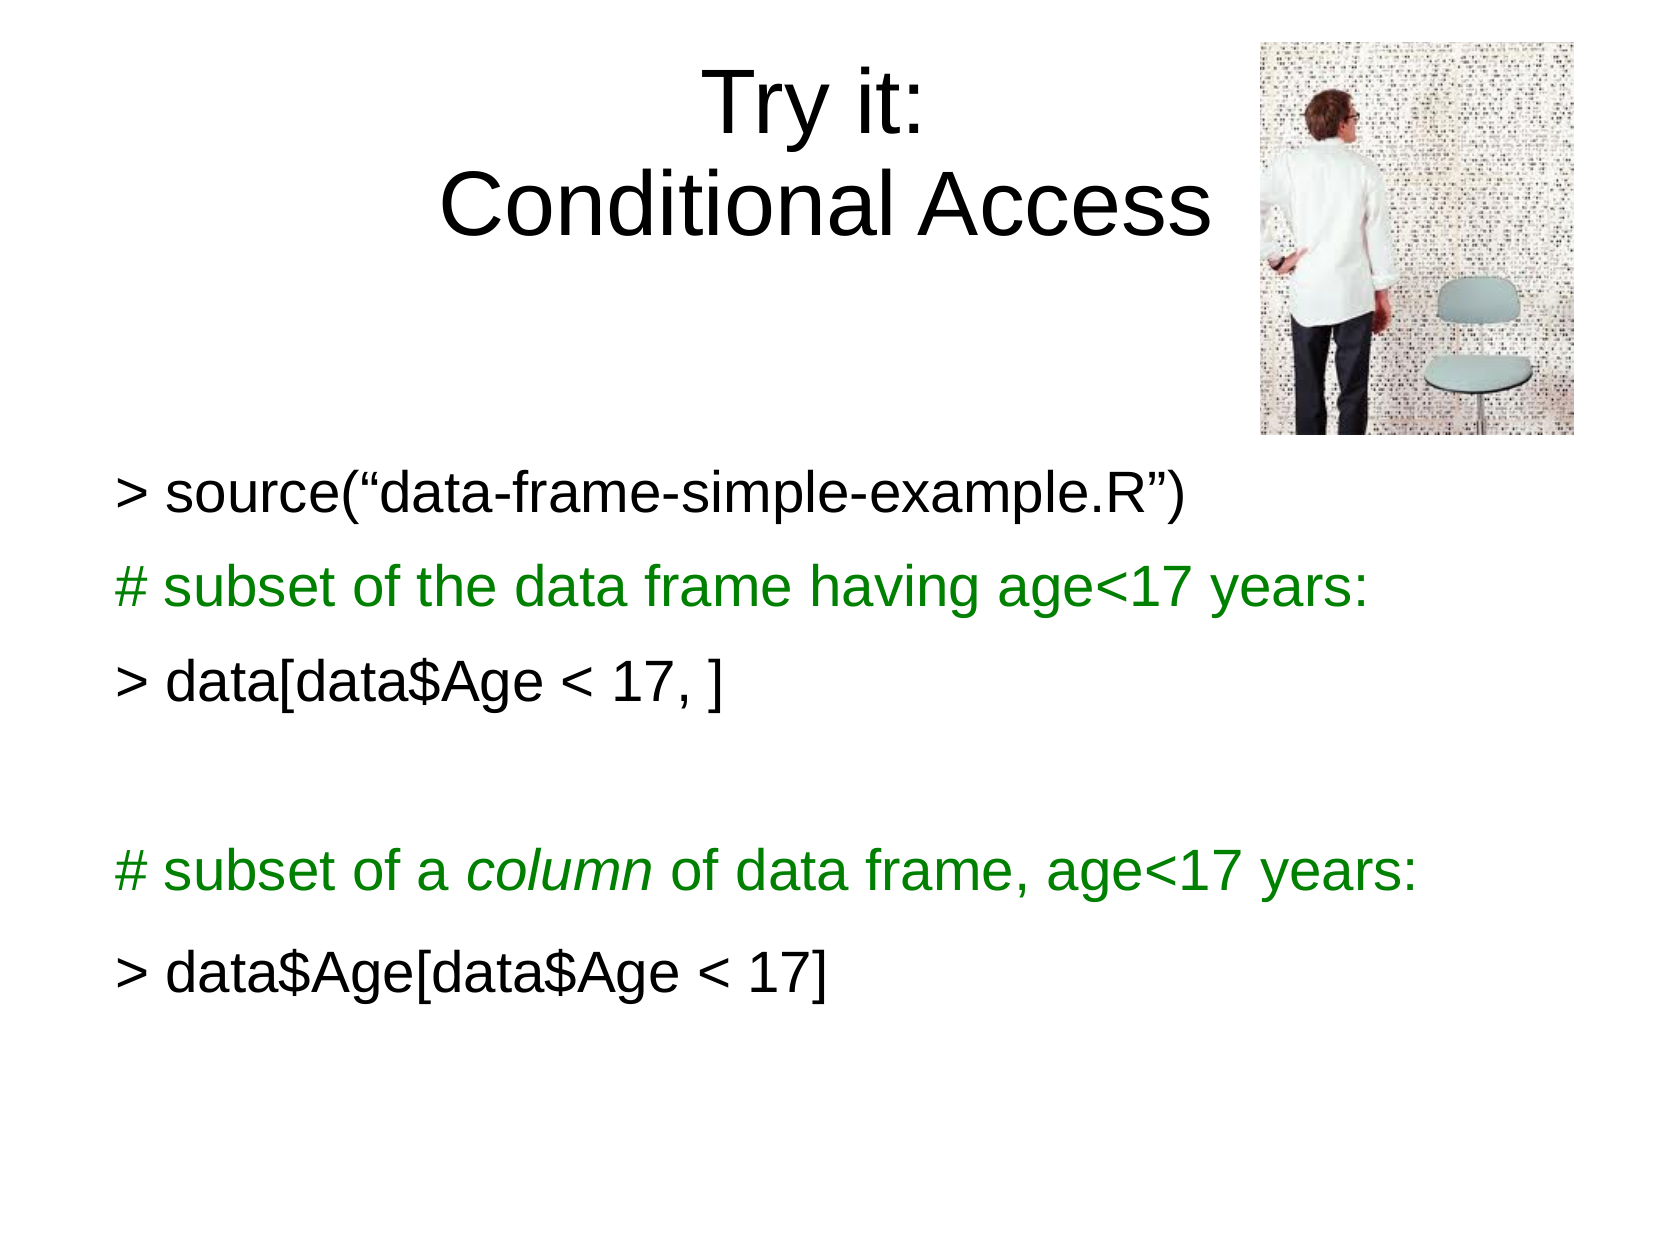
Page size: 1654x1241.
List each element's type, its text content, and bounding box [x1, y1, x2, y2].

list > source(“data-frame-simple-example.R”) # subset of the data frame having age<17 years: > data[data$Age < 17, ] # subset of a column of data frame, age<17 years: > data$Age[data$Age < 17] [82, 355, 1538, 1141]
title Try it: Conditional Access [82, 49, 1260, 257]
picture [1260, 42, 1574, 436]
